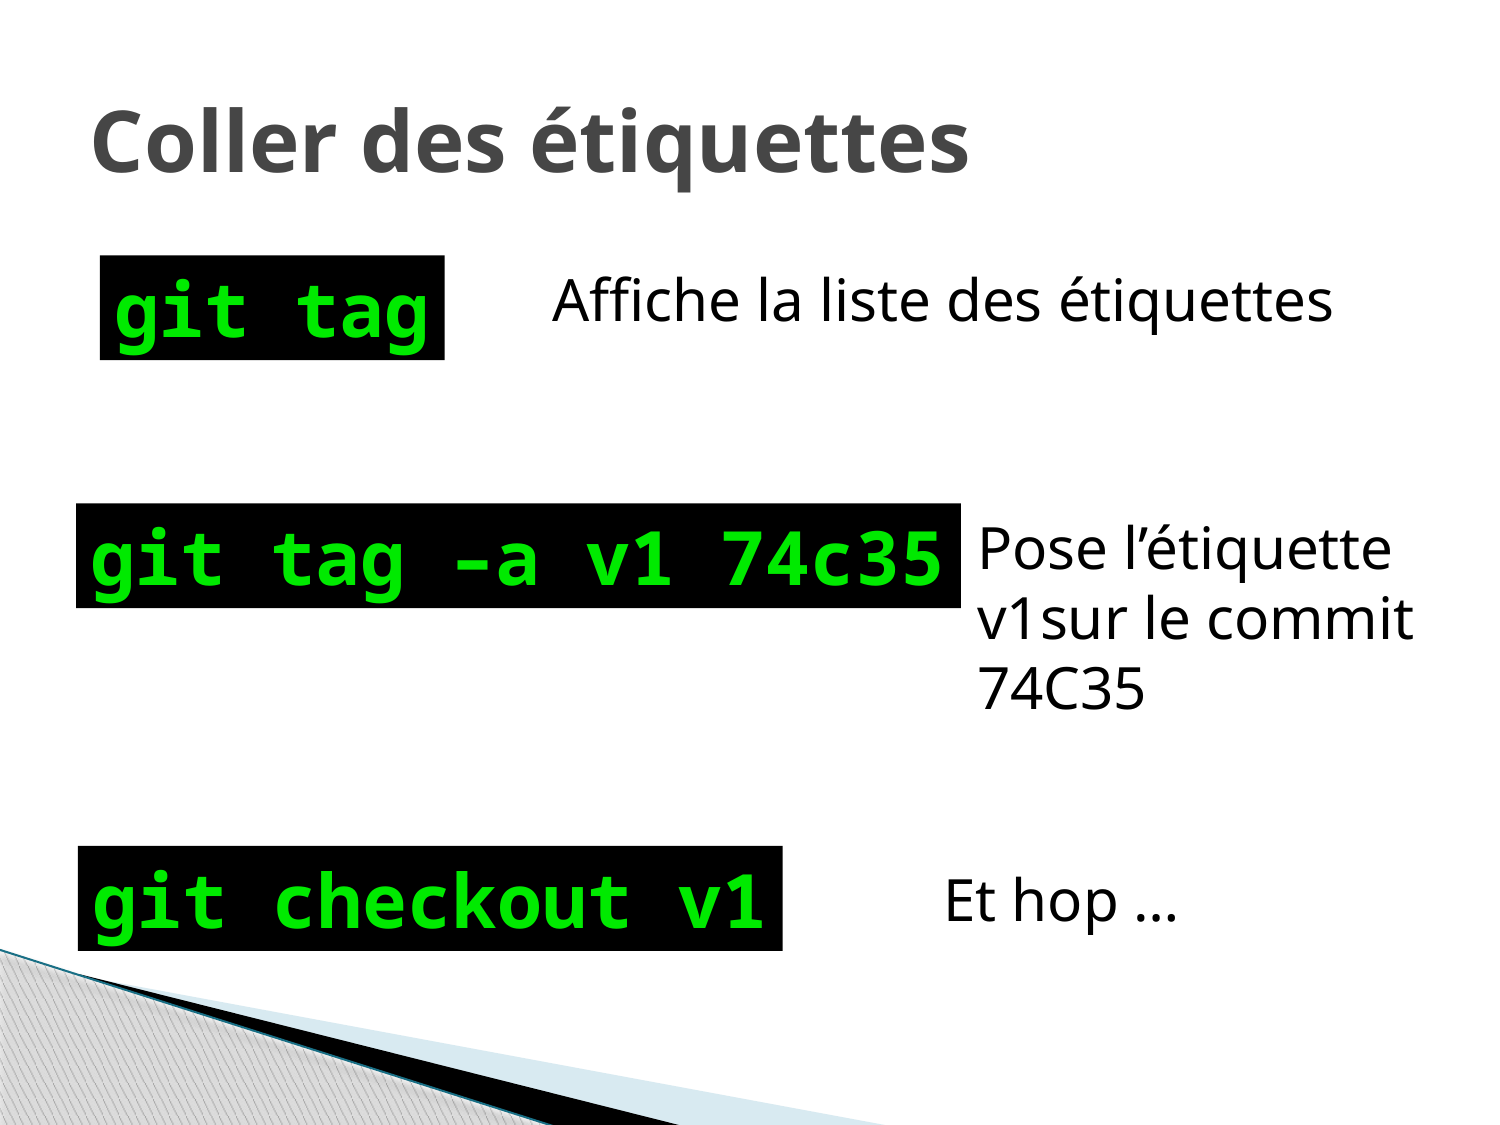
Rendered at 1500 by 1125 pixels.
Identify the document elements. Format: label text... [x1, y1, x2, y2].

text_box Pose l’étiquette v1sur le commit 74C35 [962, 503, 1447, 729]
text_box git tag –a v1 74c35 [76, 503, 961, 609]
text_box Affiche la liste des étiquettes [537, 255, 1447, 341]
text_box git checkout v1 [77, 845, 783, 951]
title Coller des étiquettes [75, 45, 1425, 233]
text_box git tag [99, 255, 445, 361]
text_box Et hop … [928, 856, 1454, 941]
